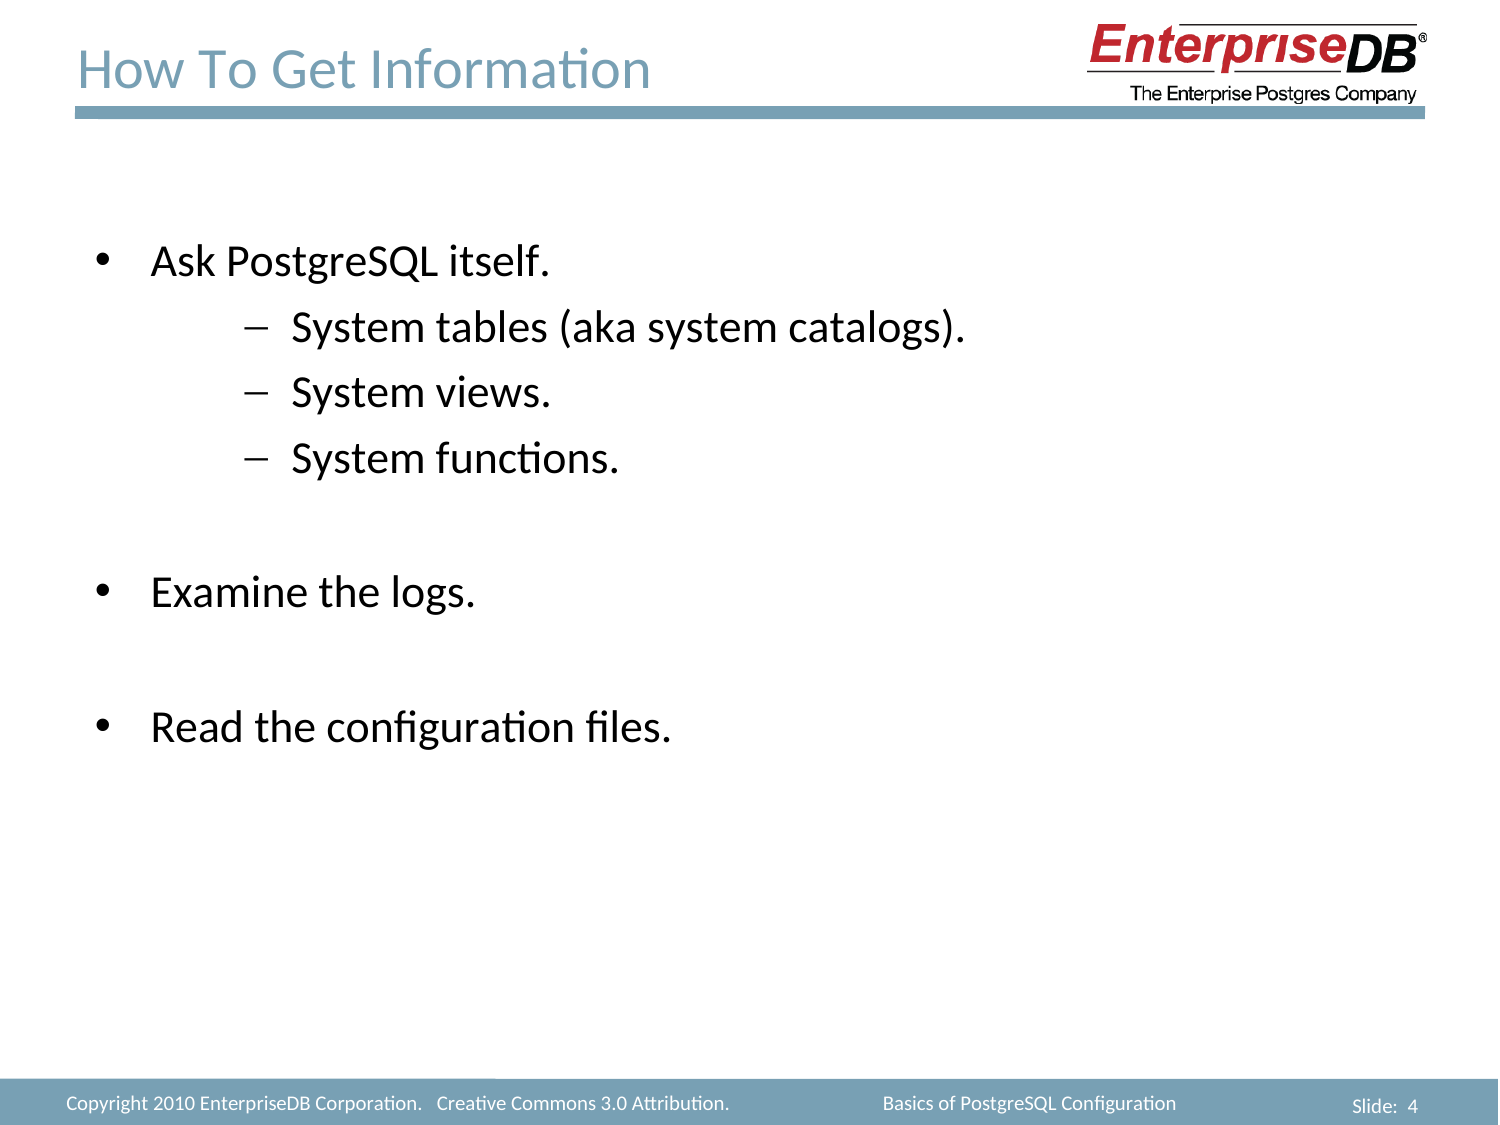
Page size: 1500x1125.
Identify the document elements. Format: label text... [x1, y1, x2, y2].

title How To Get Information [62, 4, 1088, 126]
picture [1088, 24, 1427, 104]
list Ask PostgreSQL itself. System tables (aka system catalogs). System views. System functions. Examine the logs. Read the configuration files. [79, 155, 1384, 1051]
